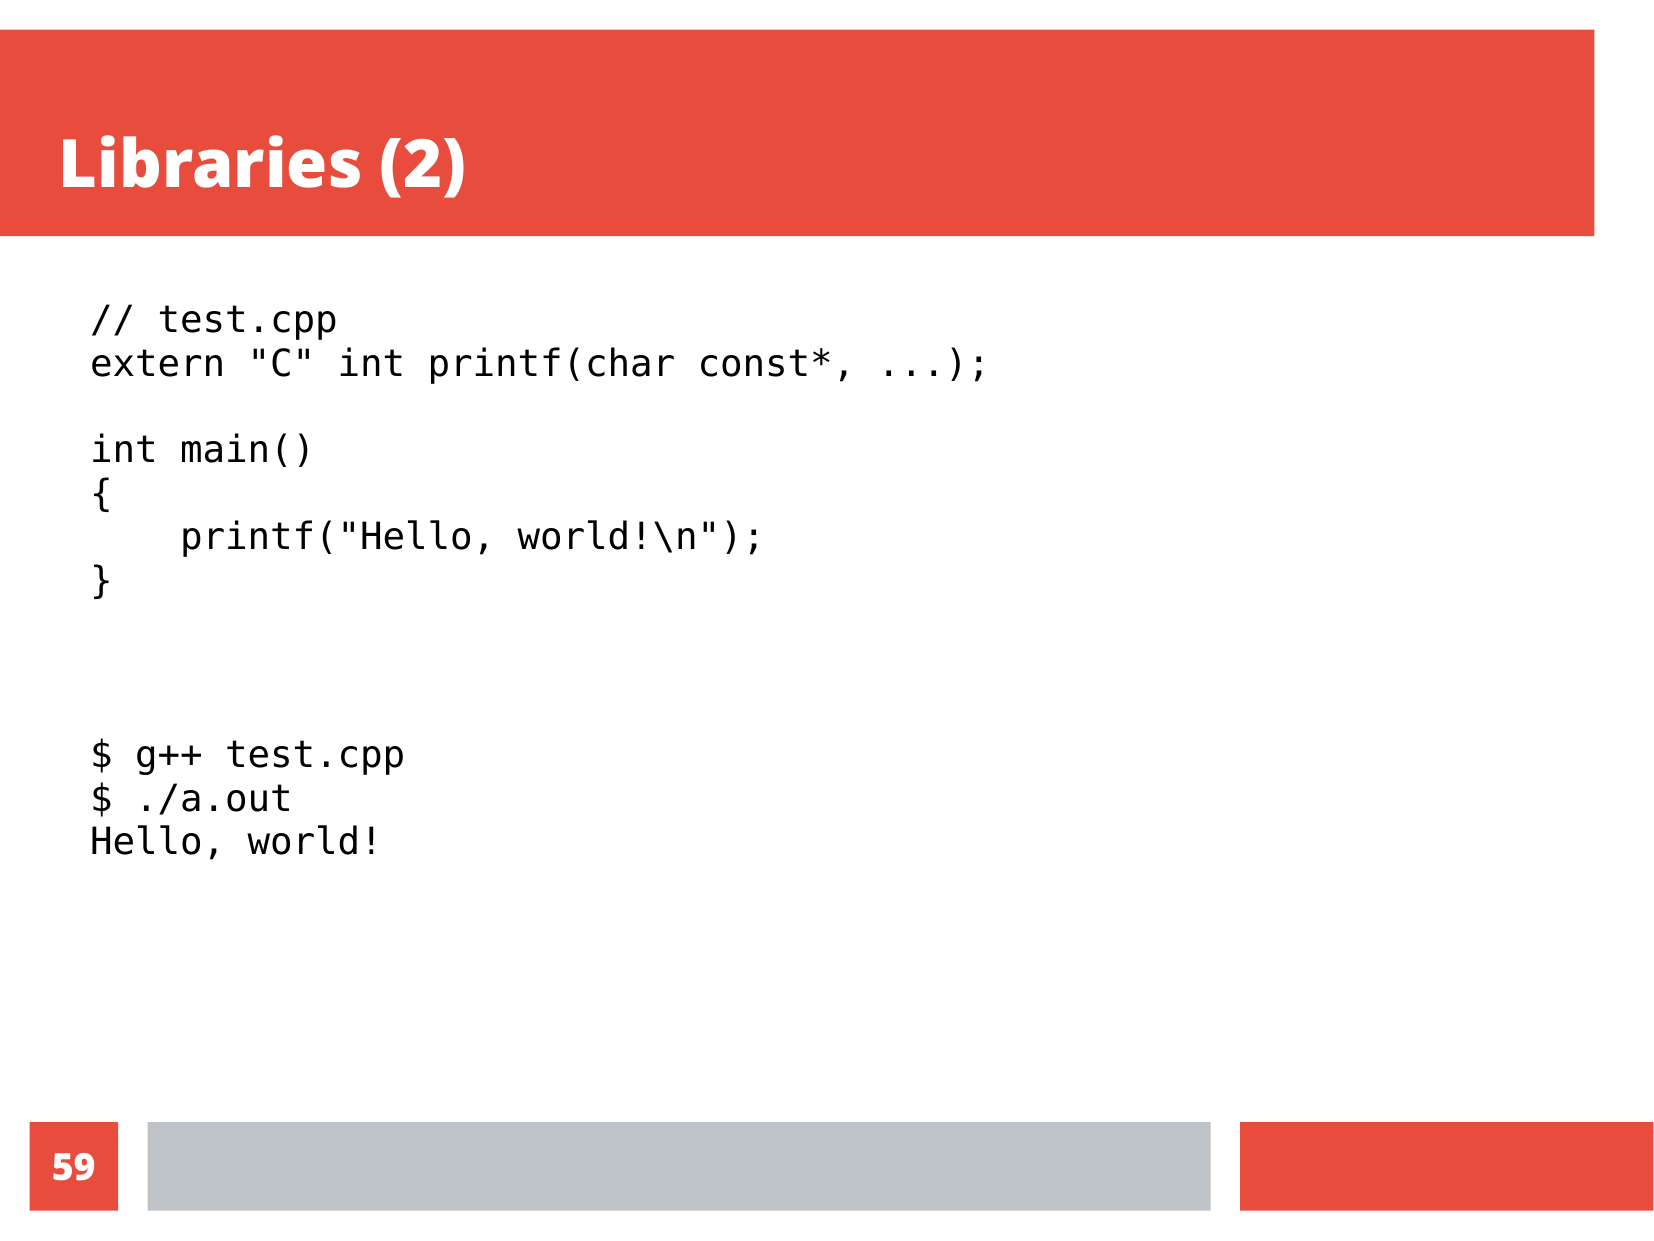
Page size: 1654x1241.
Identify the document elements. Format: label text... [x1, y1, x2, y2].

text_box // test.cpp extern "C" int printf(char const*, ...); int main() { printf("Hello, world!\n"); } $ g++ test.cpp $ ./a.out Hello, world! [75, 290, 1205, 871]
title Libraries (2) [59, 59, 1595, 207]
